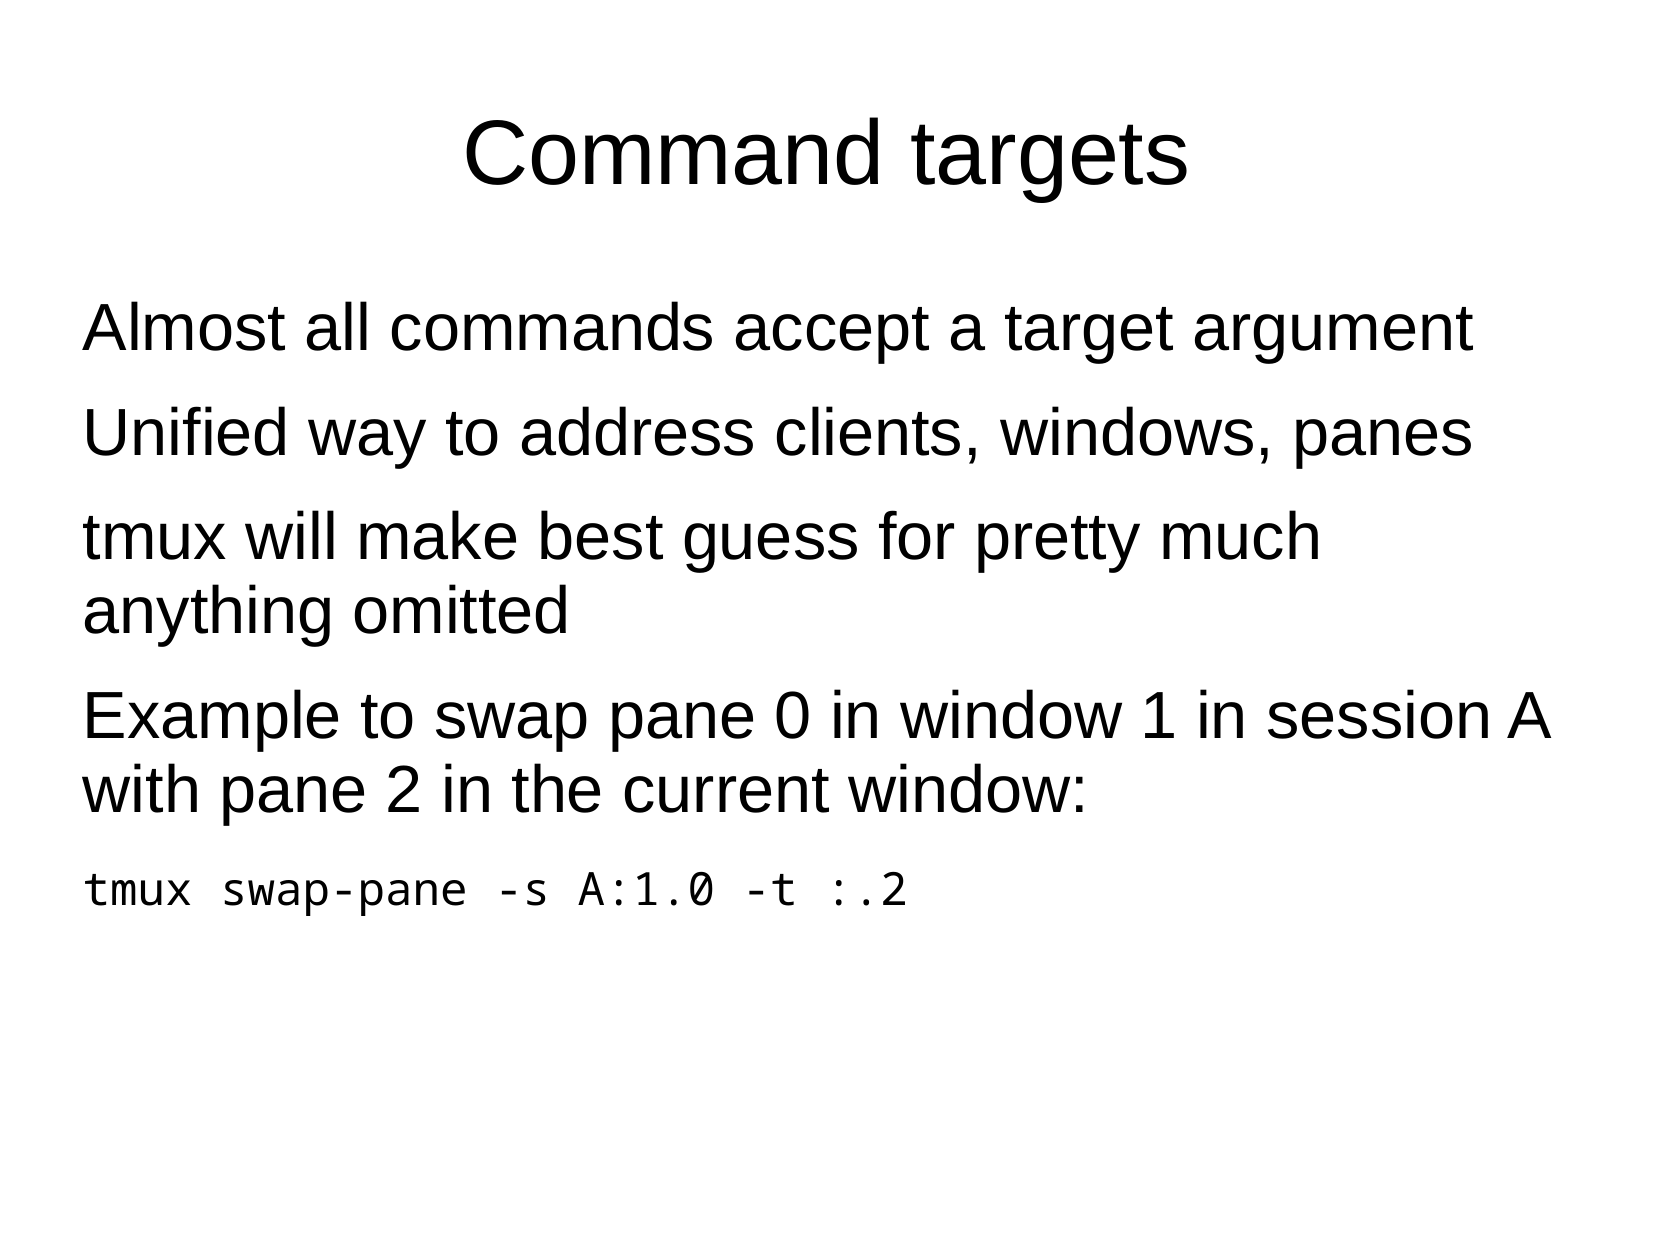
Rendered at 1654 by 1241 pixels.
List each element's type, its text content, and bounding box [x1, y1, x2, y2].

list Almost all commands accept a target argument Unified way to address clients, windows, panes tmux will make best guess for pretty much anything omitted Example to swap pane 0 in window 1 in session A with pane 2 in the current window: tmux swap-pane -s A:1.0 -t :.2 [82, 290, 1571, 1109]
title Command targets [82, 49, 1571, 257]
